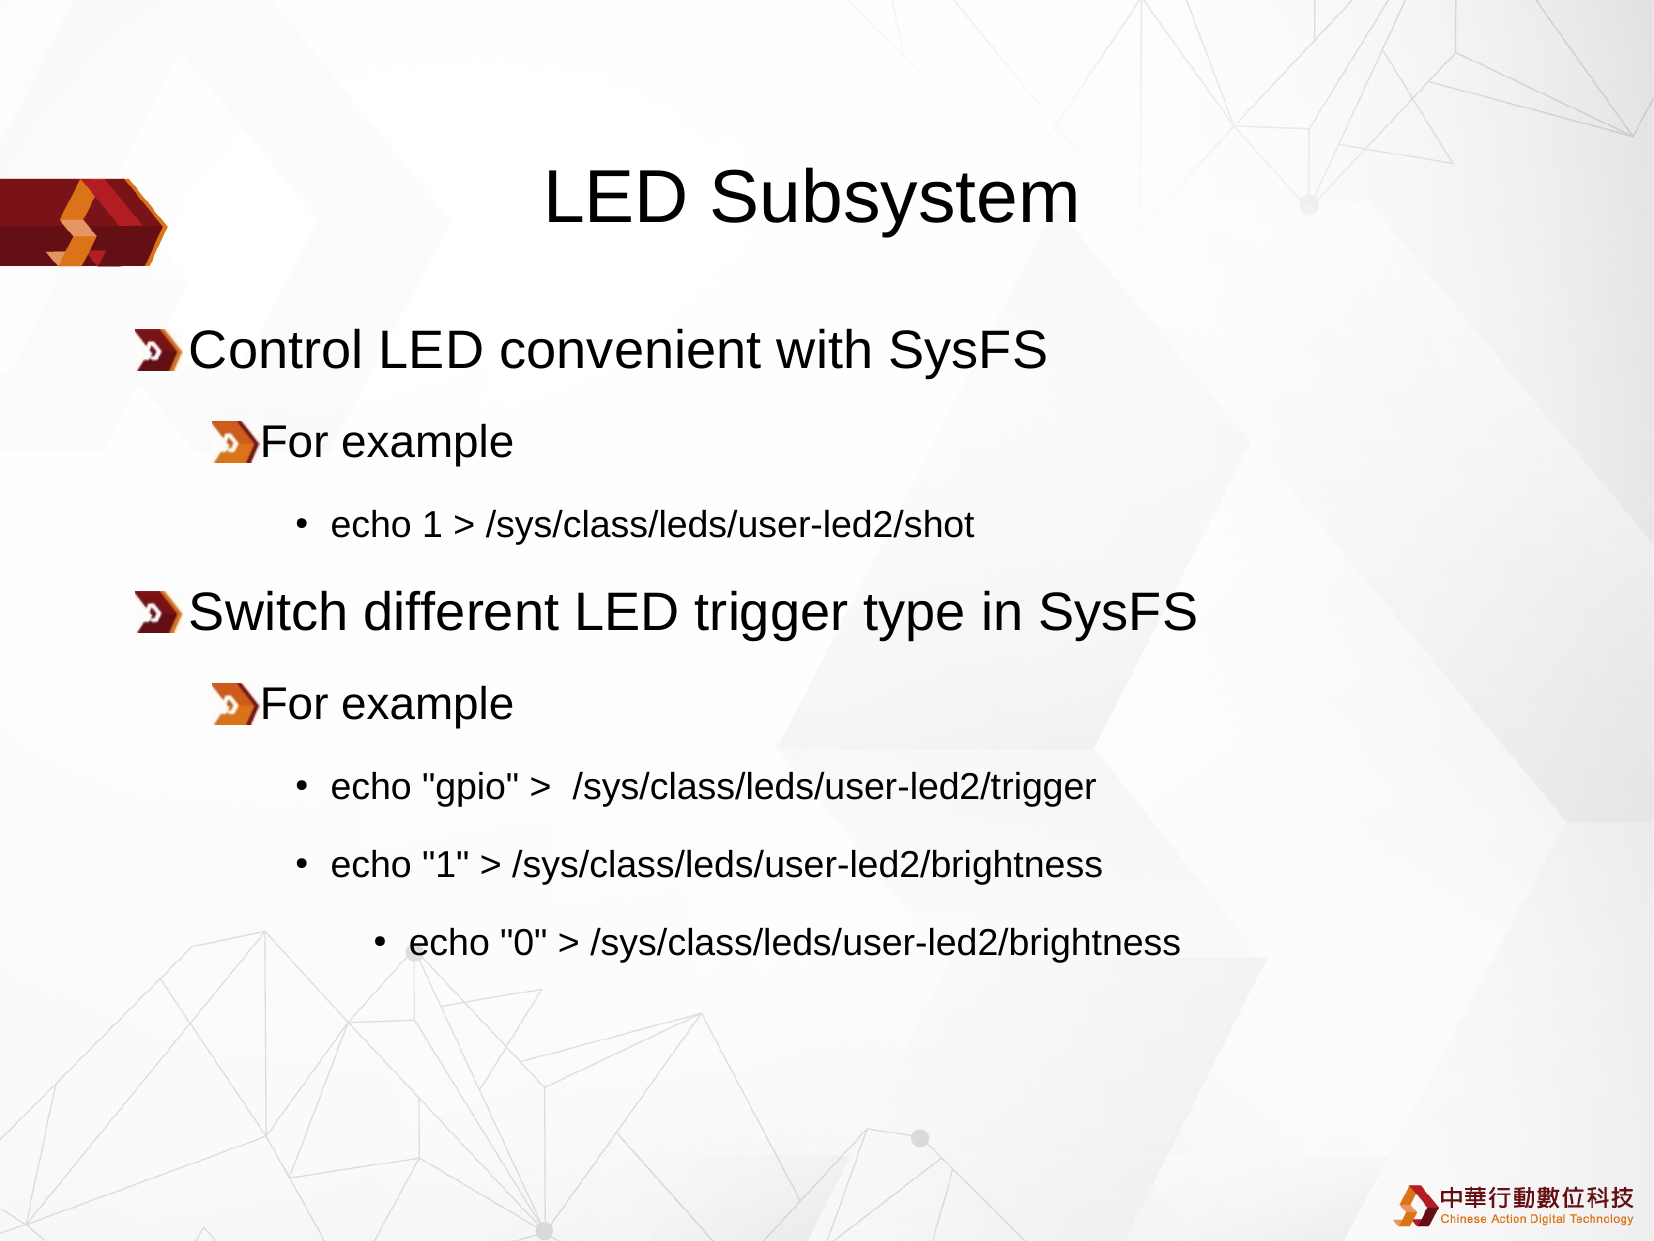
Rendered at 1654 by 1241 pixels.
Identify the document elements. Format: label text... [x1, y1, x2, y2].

picture [0, 0, 1654, 1241]
list Control LED convenient with SysFS For example echo 1 > /sys/class/leds/user-led2/shot Switch different LED trigger type in SysFS For example echo "gpio" > /sys/class/leds/user-led2/trigger echo "1" > /sys/class/leds/user-led2/brightness echo "0" > /sys/class/leds/user-led2/brightness [118, 319, 1571, 1040]
title LED Subsystem [118, 112, 1506, 281]
